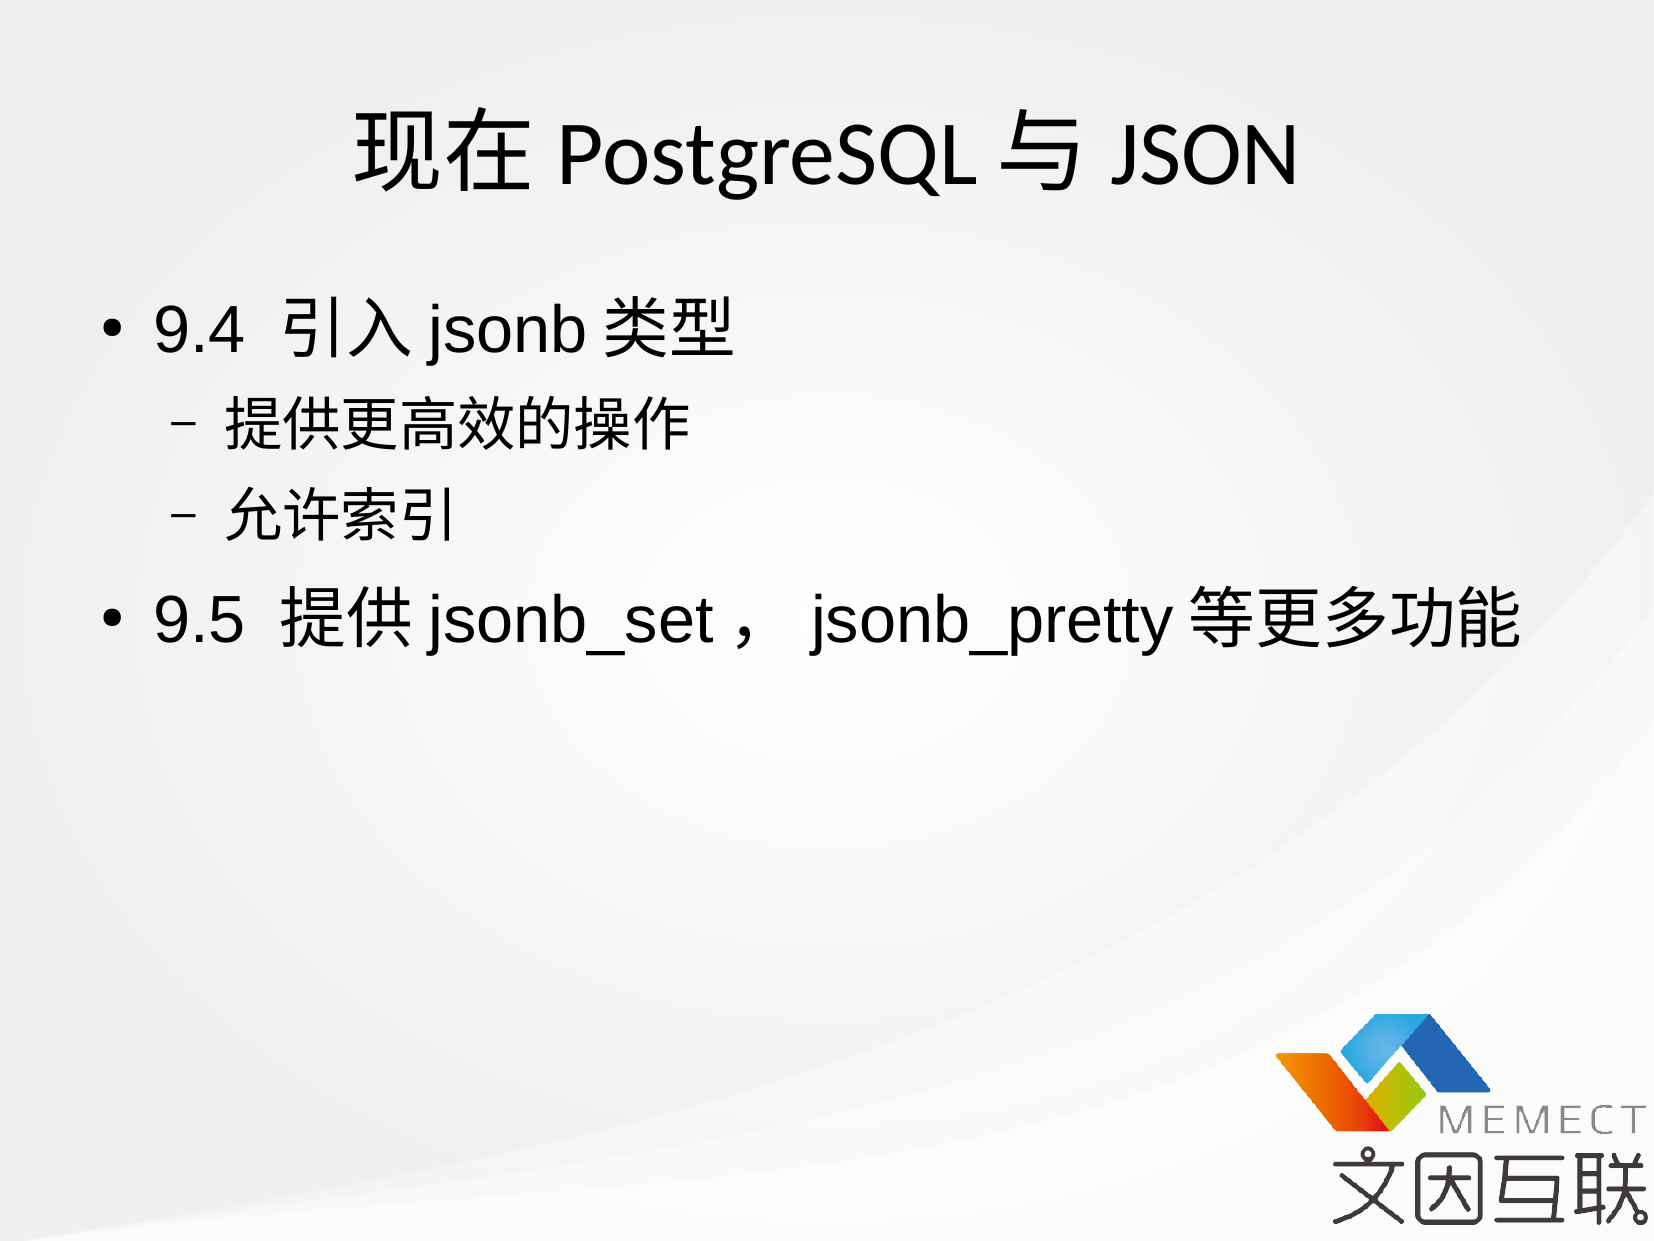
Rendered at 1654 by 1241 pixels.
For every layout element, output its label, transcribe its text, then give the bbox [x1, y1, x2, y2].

title 现在PostgreSQL与JSON [82, 49, 1571, 257]
list 9.4 引入jsonb类型 提供更高效的操作 允许索引 9.5 提供jsonb_set，jsonb_pretty等更多功能 [82, 290, 1571, 1010]
picture [0, 0, 1654, 1241]
